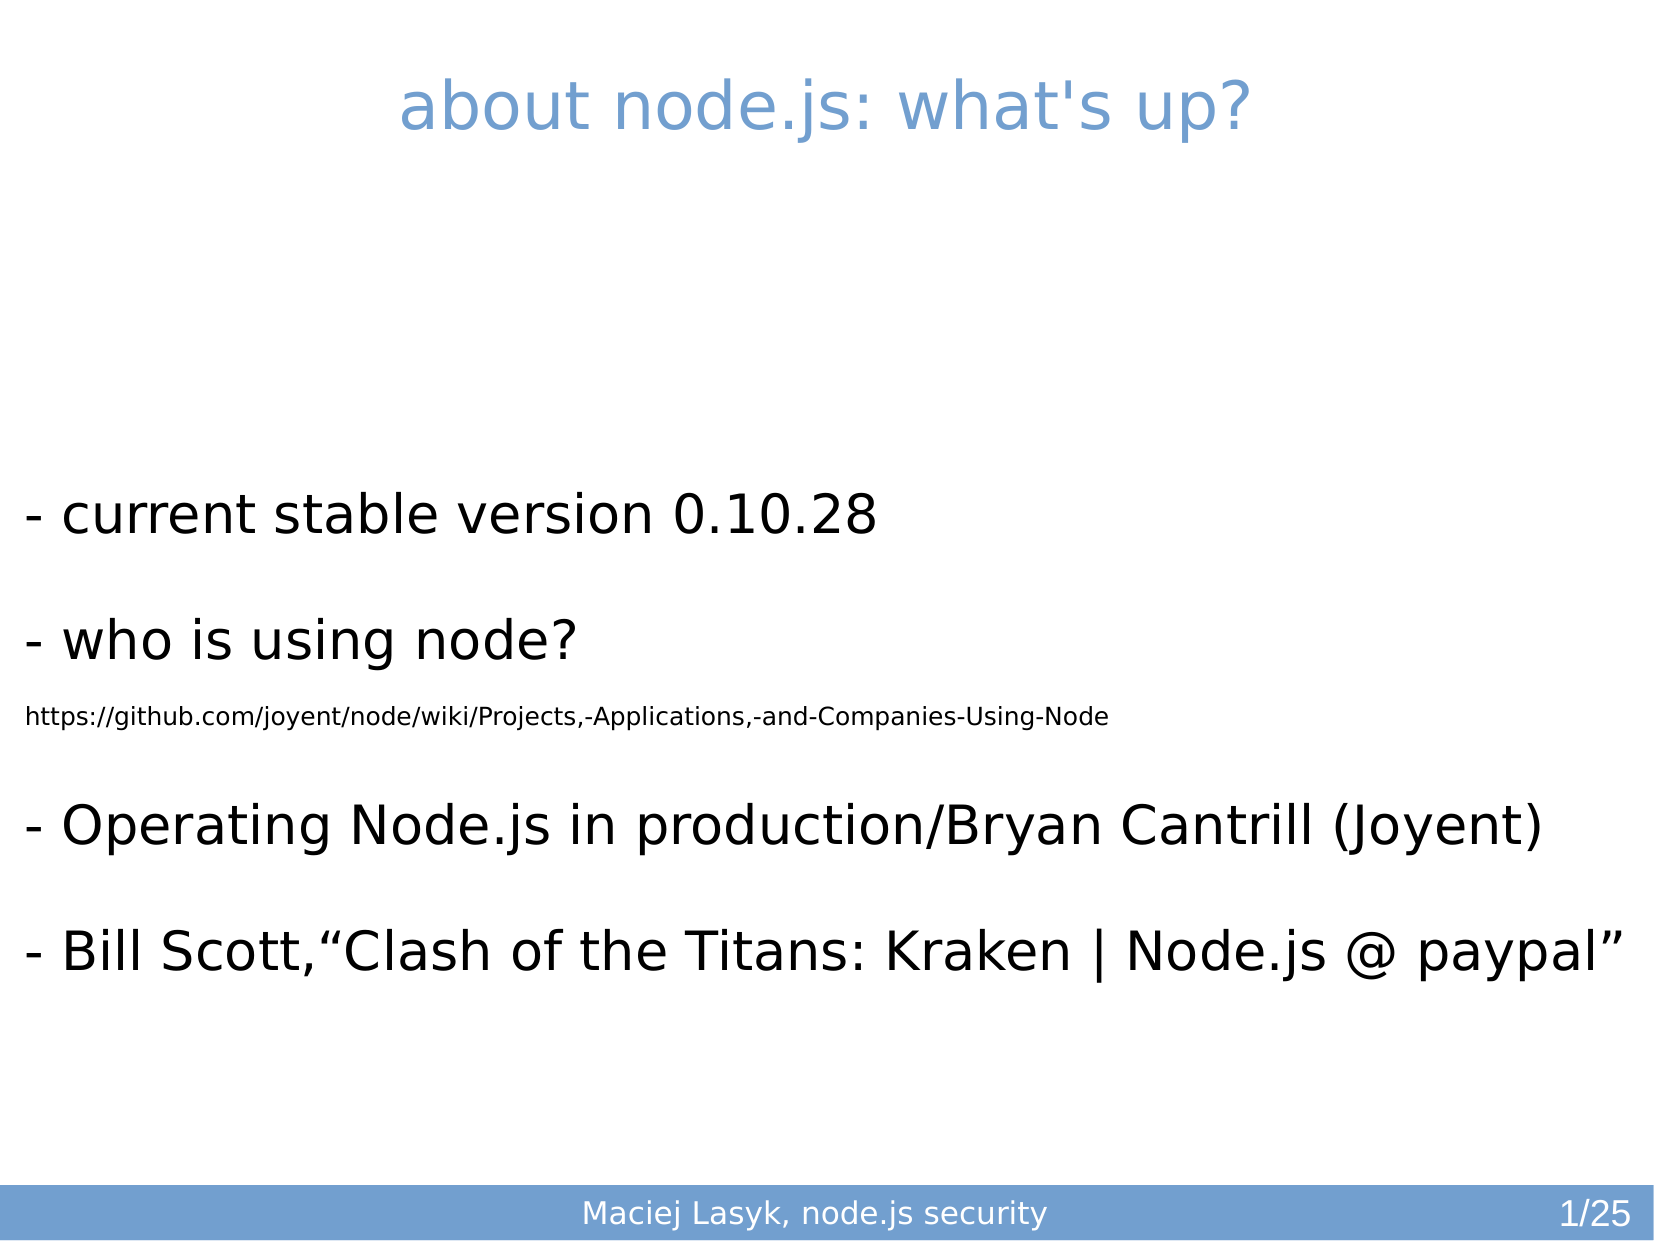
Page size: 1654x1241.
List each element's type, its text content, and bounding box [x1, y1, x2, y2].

text_box 1/25 [1533, 1185, 1647, 1241]
text_box [0, 1185, 1533, 1241]
text_box about node.js: what's up? [383, 60, 1270, 153]
text_box Maciej Lasyk, node.js security [566, 1188, 1064, 1240]
text_box - current stable version 0.10.28 - who is using node? https://github.com/joyent/node/wiki/Projects,-Applications,-and-Companies-Using-Node - Operating Node.js in production/Bryan Cantrill (Joyent) - Bill Scott,“Clash of the Titans: Kraken | Node.js @ paypal” [10, 413, 1644, 928]
text_box [1647, 1185, 1654, 1241]
